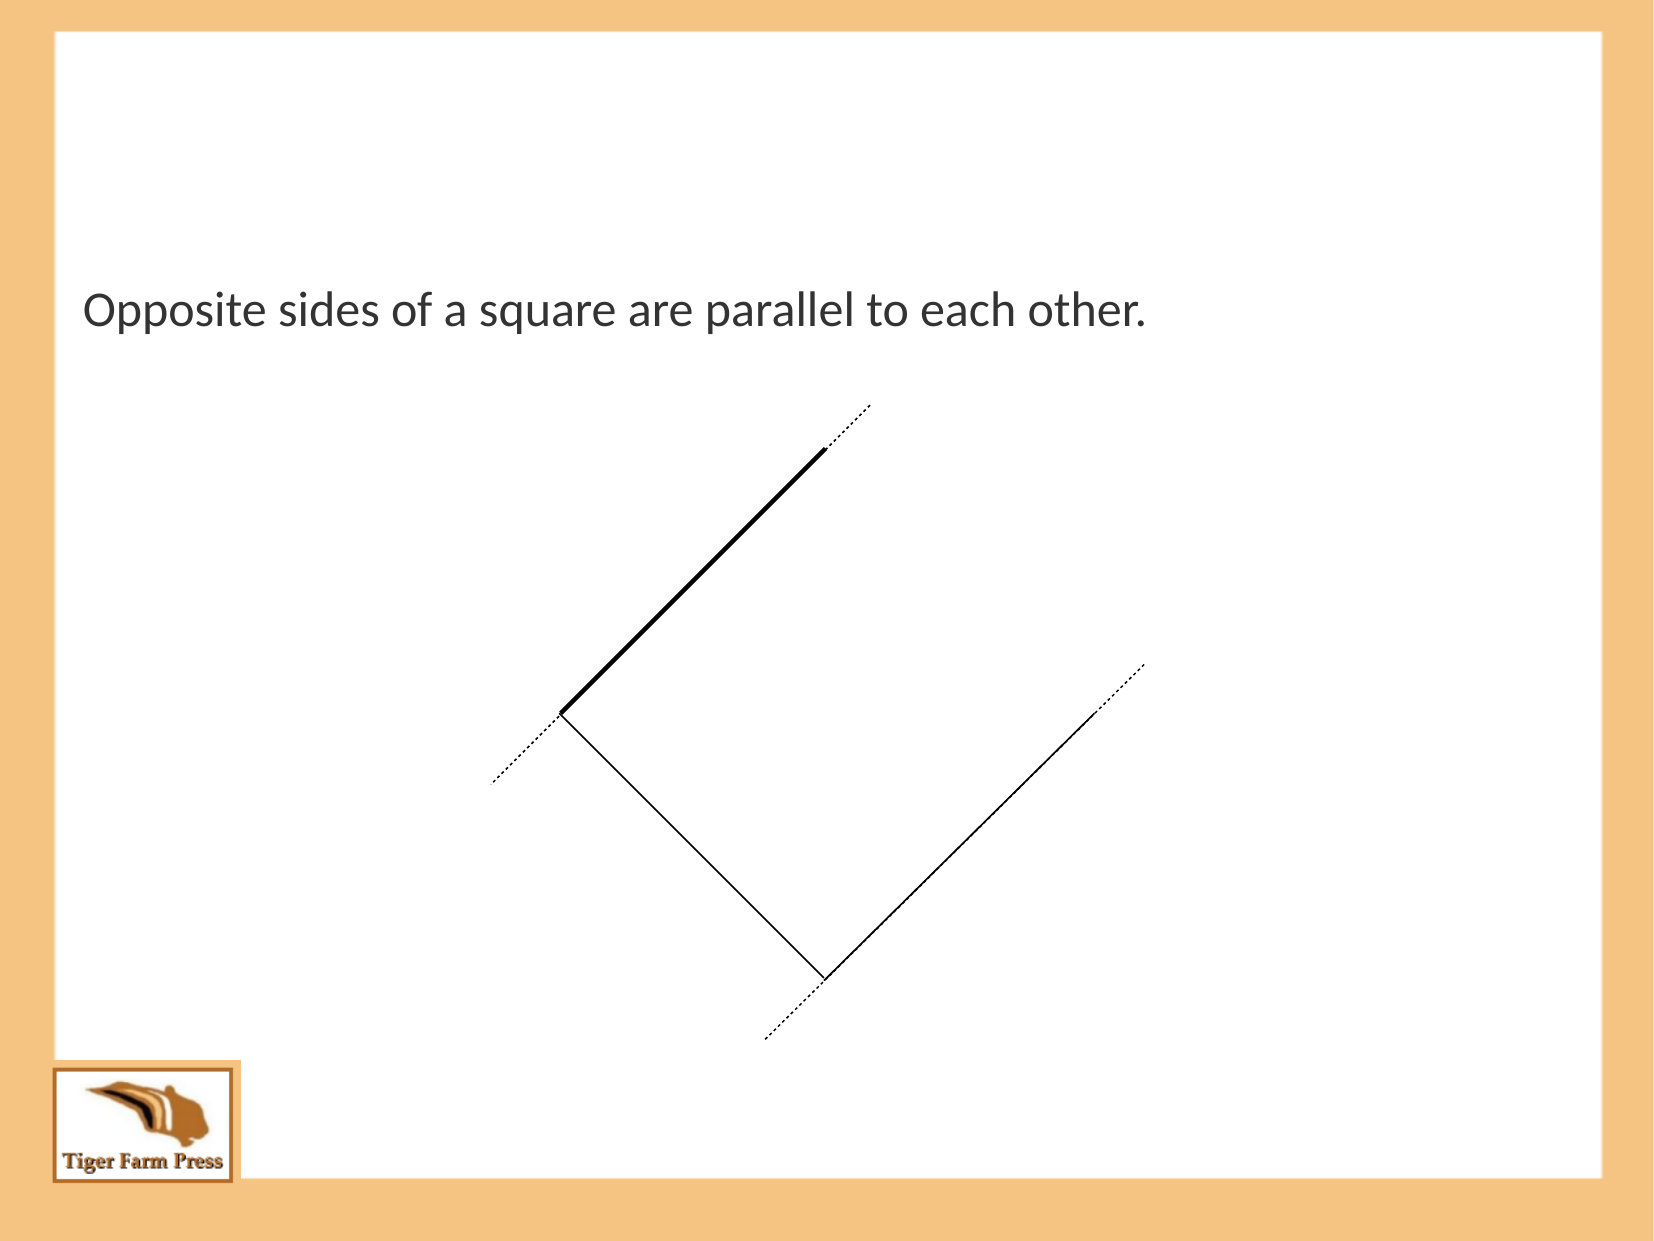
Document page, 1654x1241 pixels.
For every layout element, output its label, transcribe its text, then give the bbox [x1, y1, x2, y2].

list Opposite sides of a square are parallel to each other. [82, 290, 1571, 1109]
picture [0, 0, 1654, 1241]
